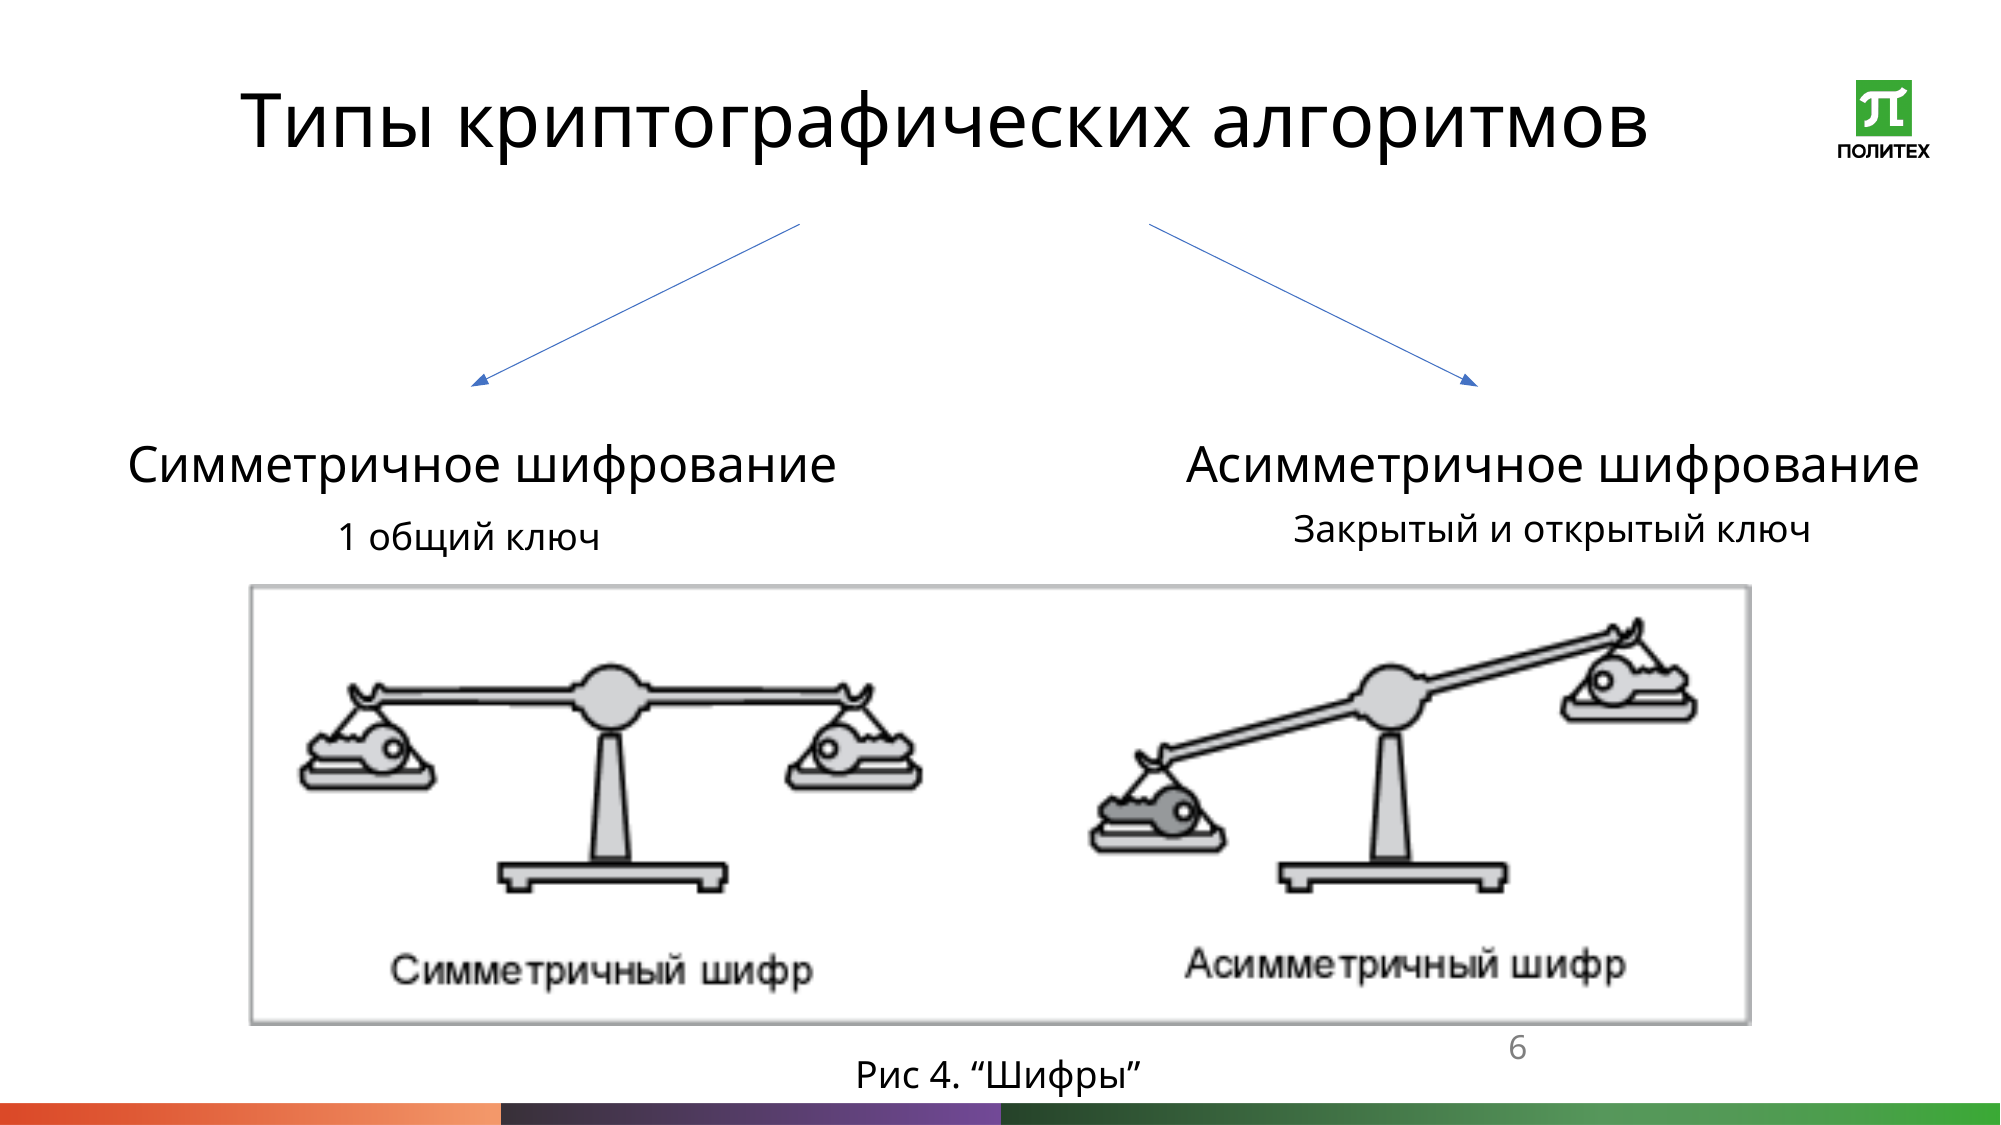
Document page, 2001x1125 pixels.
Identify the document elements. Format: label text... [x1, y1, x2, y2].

text_box 6 [1493, 1018, 1944, 1079]
picture [248, 584, 1752, 1026]
text_box Рис 4. “Шифры” [840, 1043, 1162, 1105]
text_box Закрытый и открытый ключ [1278, 497, 1807, 558]
text_box Асимметричное шифрование [1170, 425, 1914, 501]
text_box 1 общий ключ [322, 505, 598, 567]
text_box Симметричное шифрование [112, 425, 830, 501]
title Типы криптографических алгоритмов [173, 75, 1719, 288]
